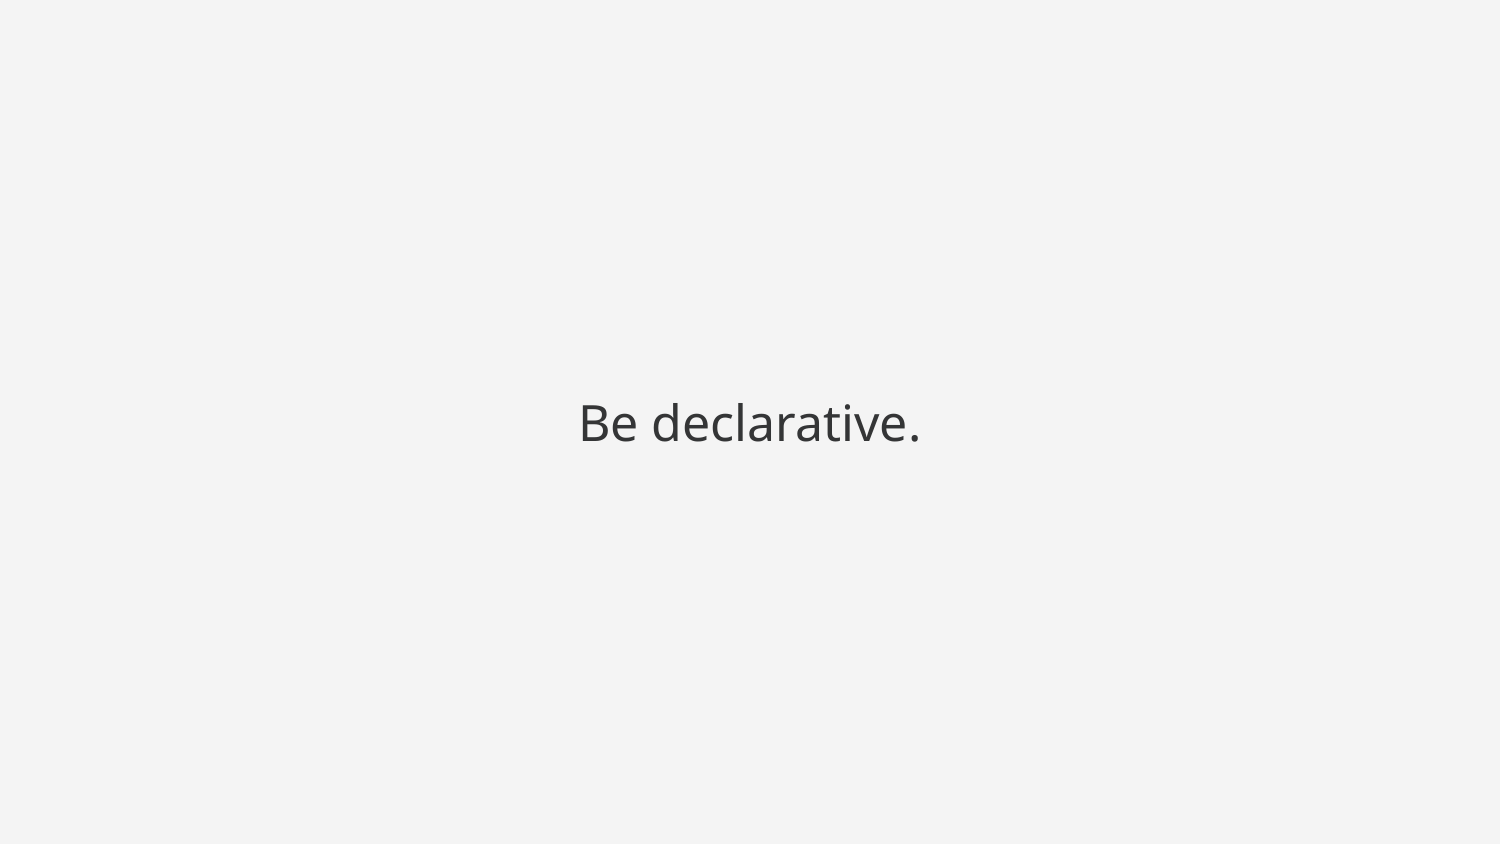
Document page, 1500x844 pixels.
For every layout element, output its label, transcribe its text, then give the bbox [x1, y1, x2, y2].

list Be declarative. [51, 266, 1449, 578]
